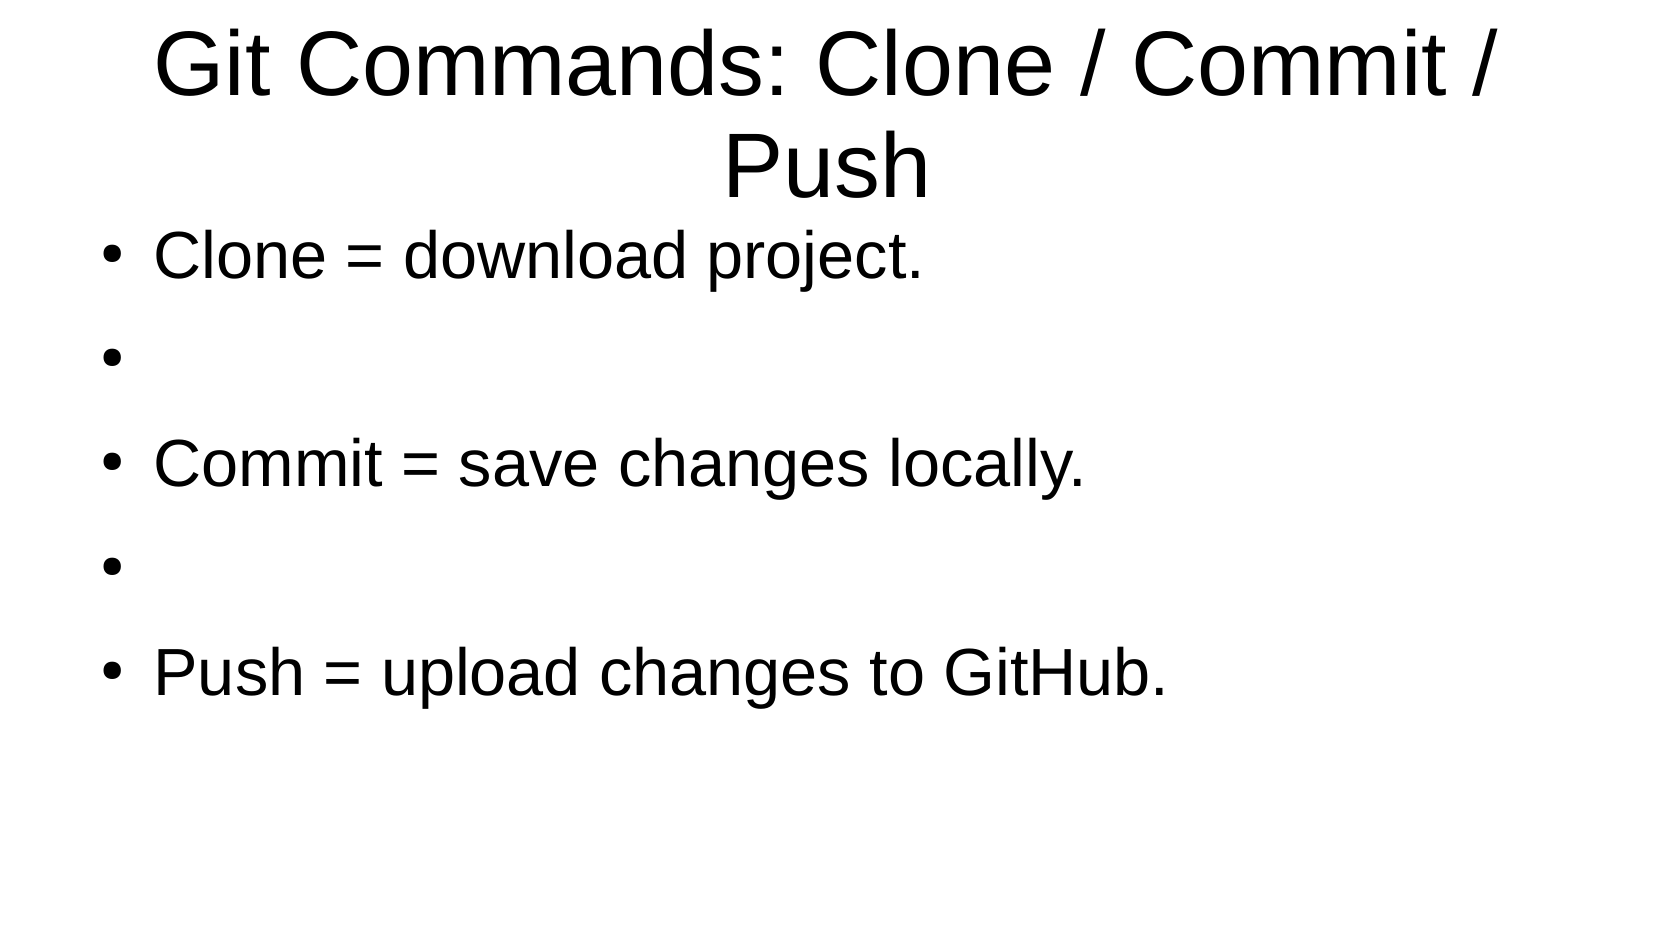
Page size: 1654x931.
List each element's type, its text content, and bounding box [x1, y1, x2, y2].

title Git Commands: Clone / Commit / Push [82, 12, 1571, 217]
list Clone = download project. Commit = save changes locally. Push = upload changes to GitHub. [82, 217, 1571, 758]
